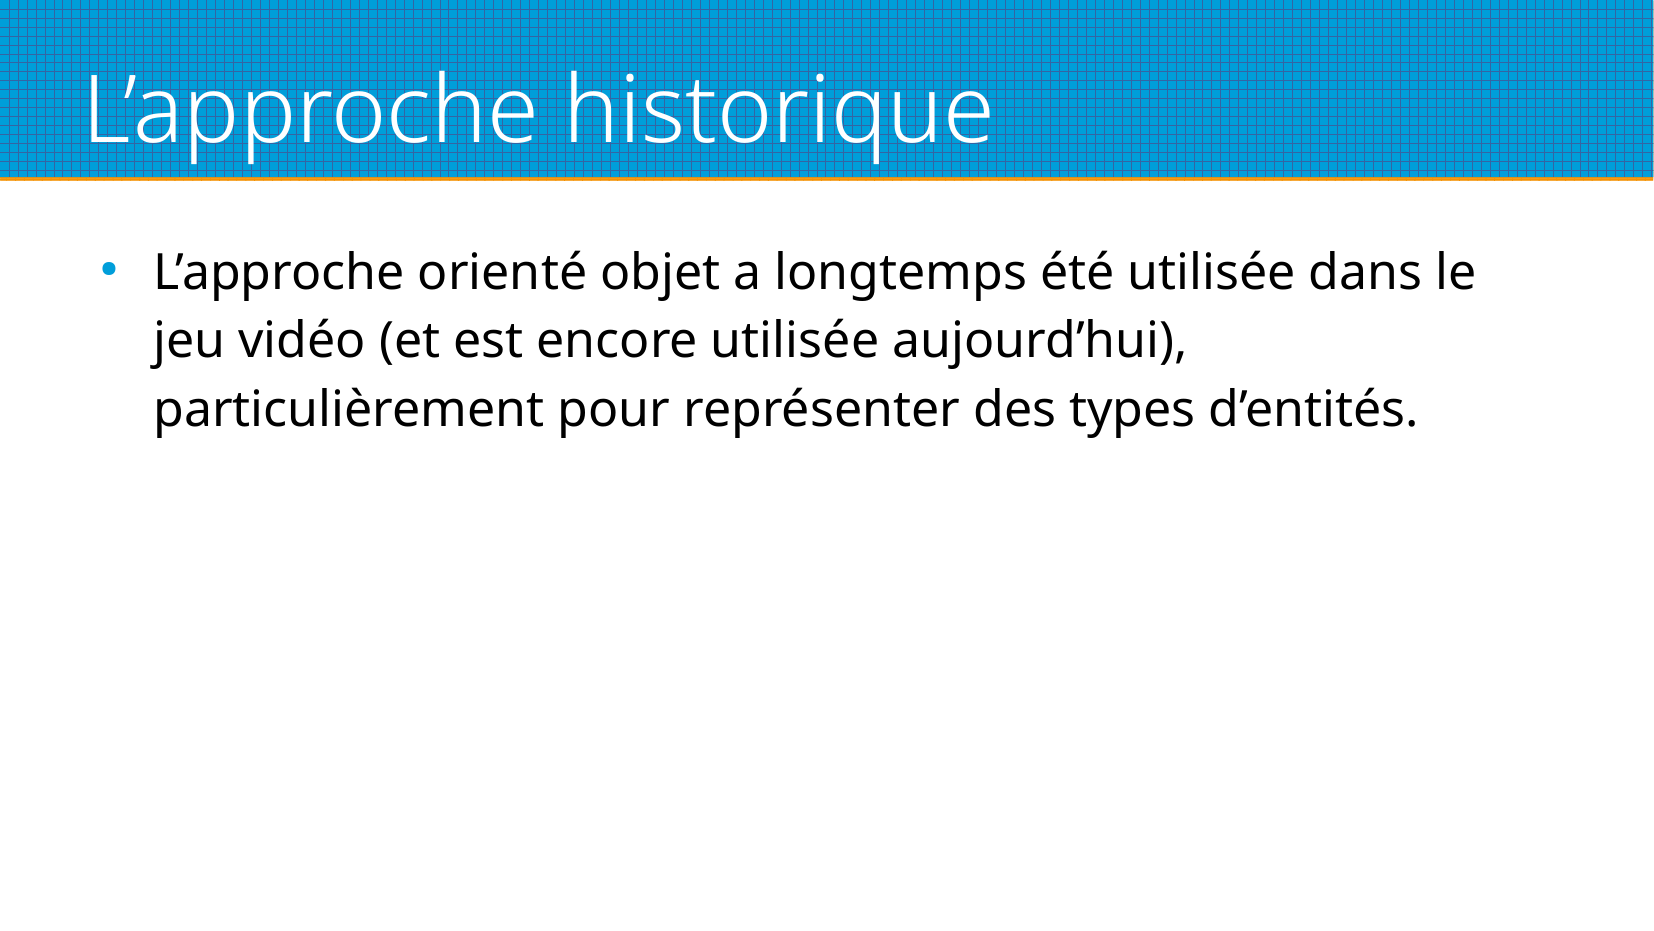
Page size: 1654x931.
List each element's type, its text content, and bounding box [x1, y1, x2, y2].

title L’approche historique [82, 14, 1571, 171]
list L’approche orienté objet a longtemps été utilisée dans le jeu vidéo (et est encore utilisée aujourd’hui), particulièrement pour représenter des types d’entités. [82, 236, 1563, 811]
